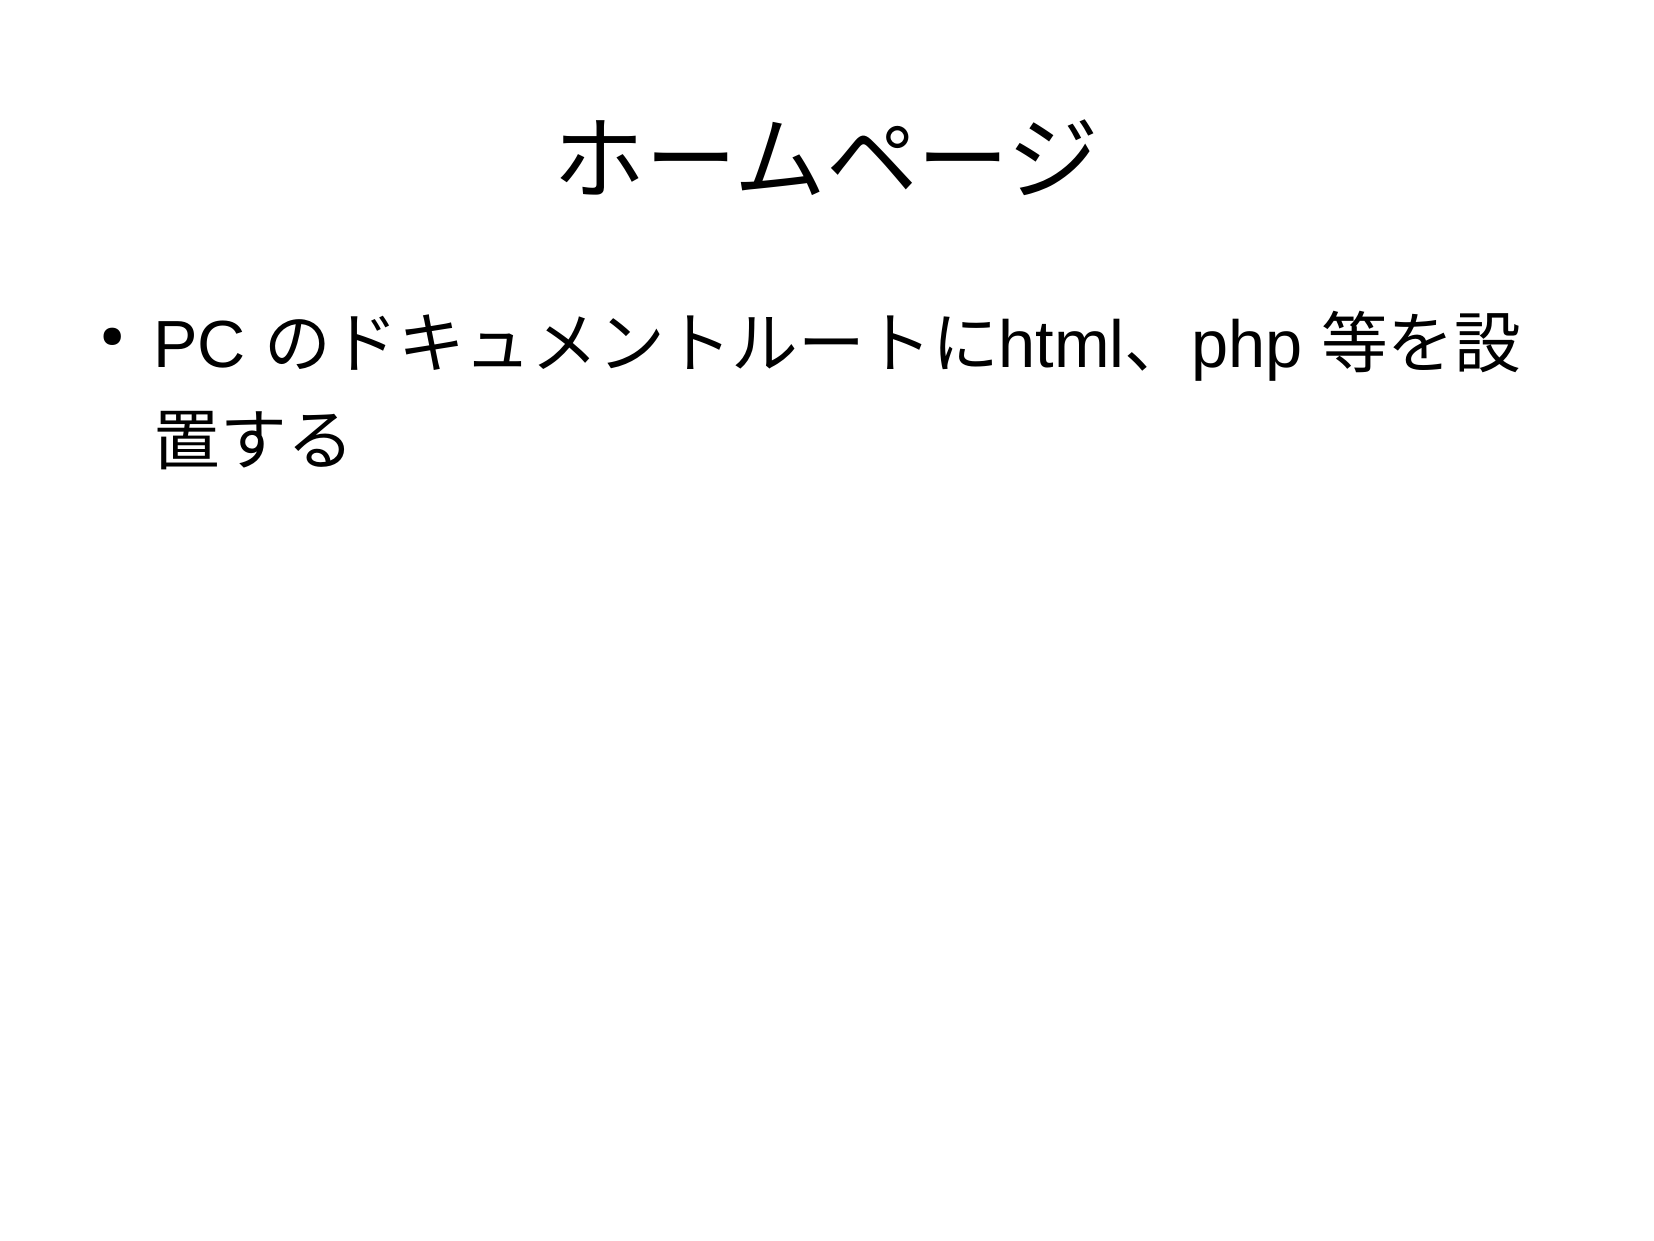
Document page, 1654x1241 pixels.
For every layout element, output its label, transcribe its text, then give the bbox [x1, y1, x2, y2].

list PC のドキュメントルートにhtml、php 等を設置する [82, 290, 1571, 1010]
title ホームページ [82, 49, 1571, 257]
